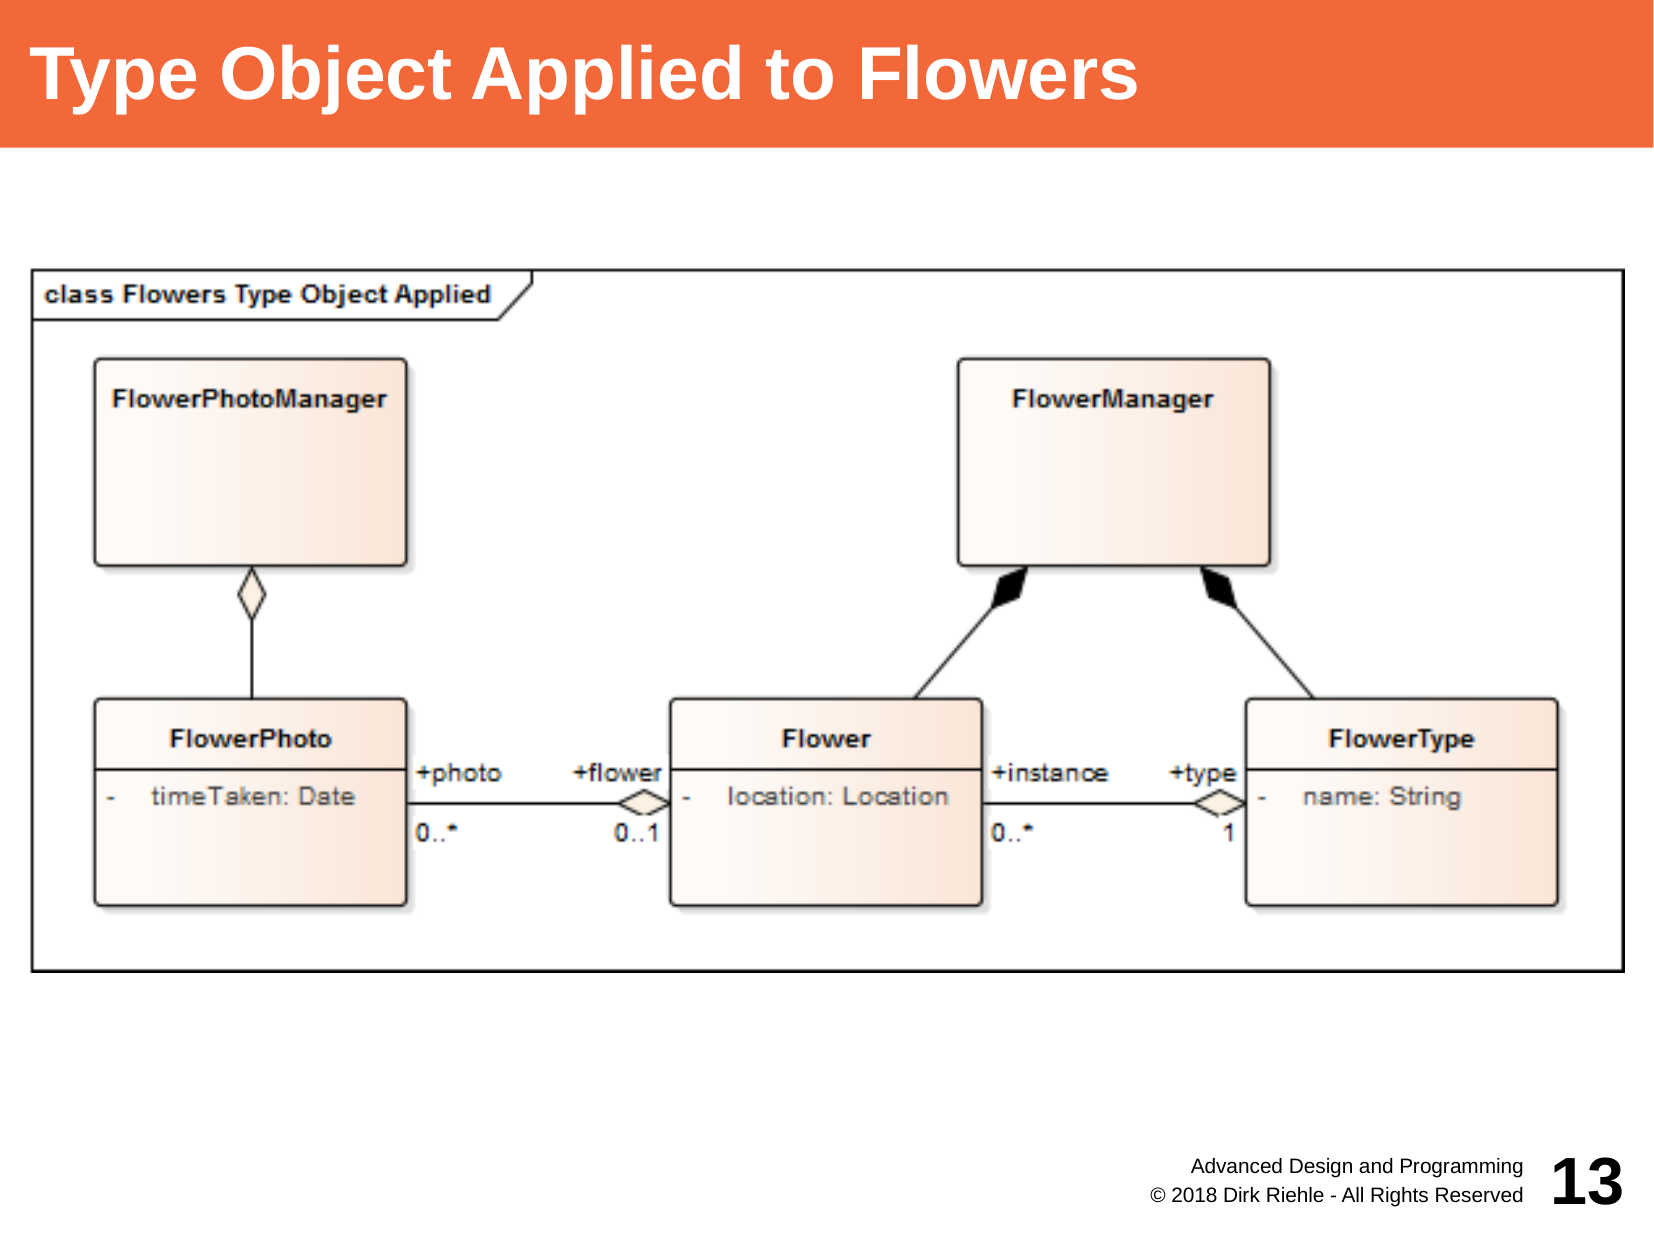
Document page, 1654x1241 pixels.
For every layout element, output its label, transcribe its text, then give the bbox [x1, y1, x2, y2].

picture [29, 267, 1625, 973]
title Type Object Applied to Flowers [0, 0, 1654, 148]
